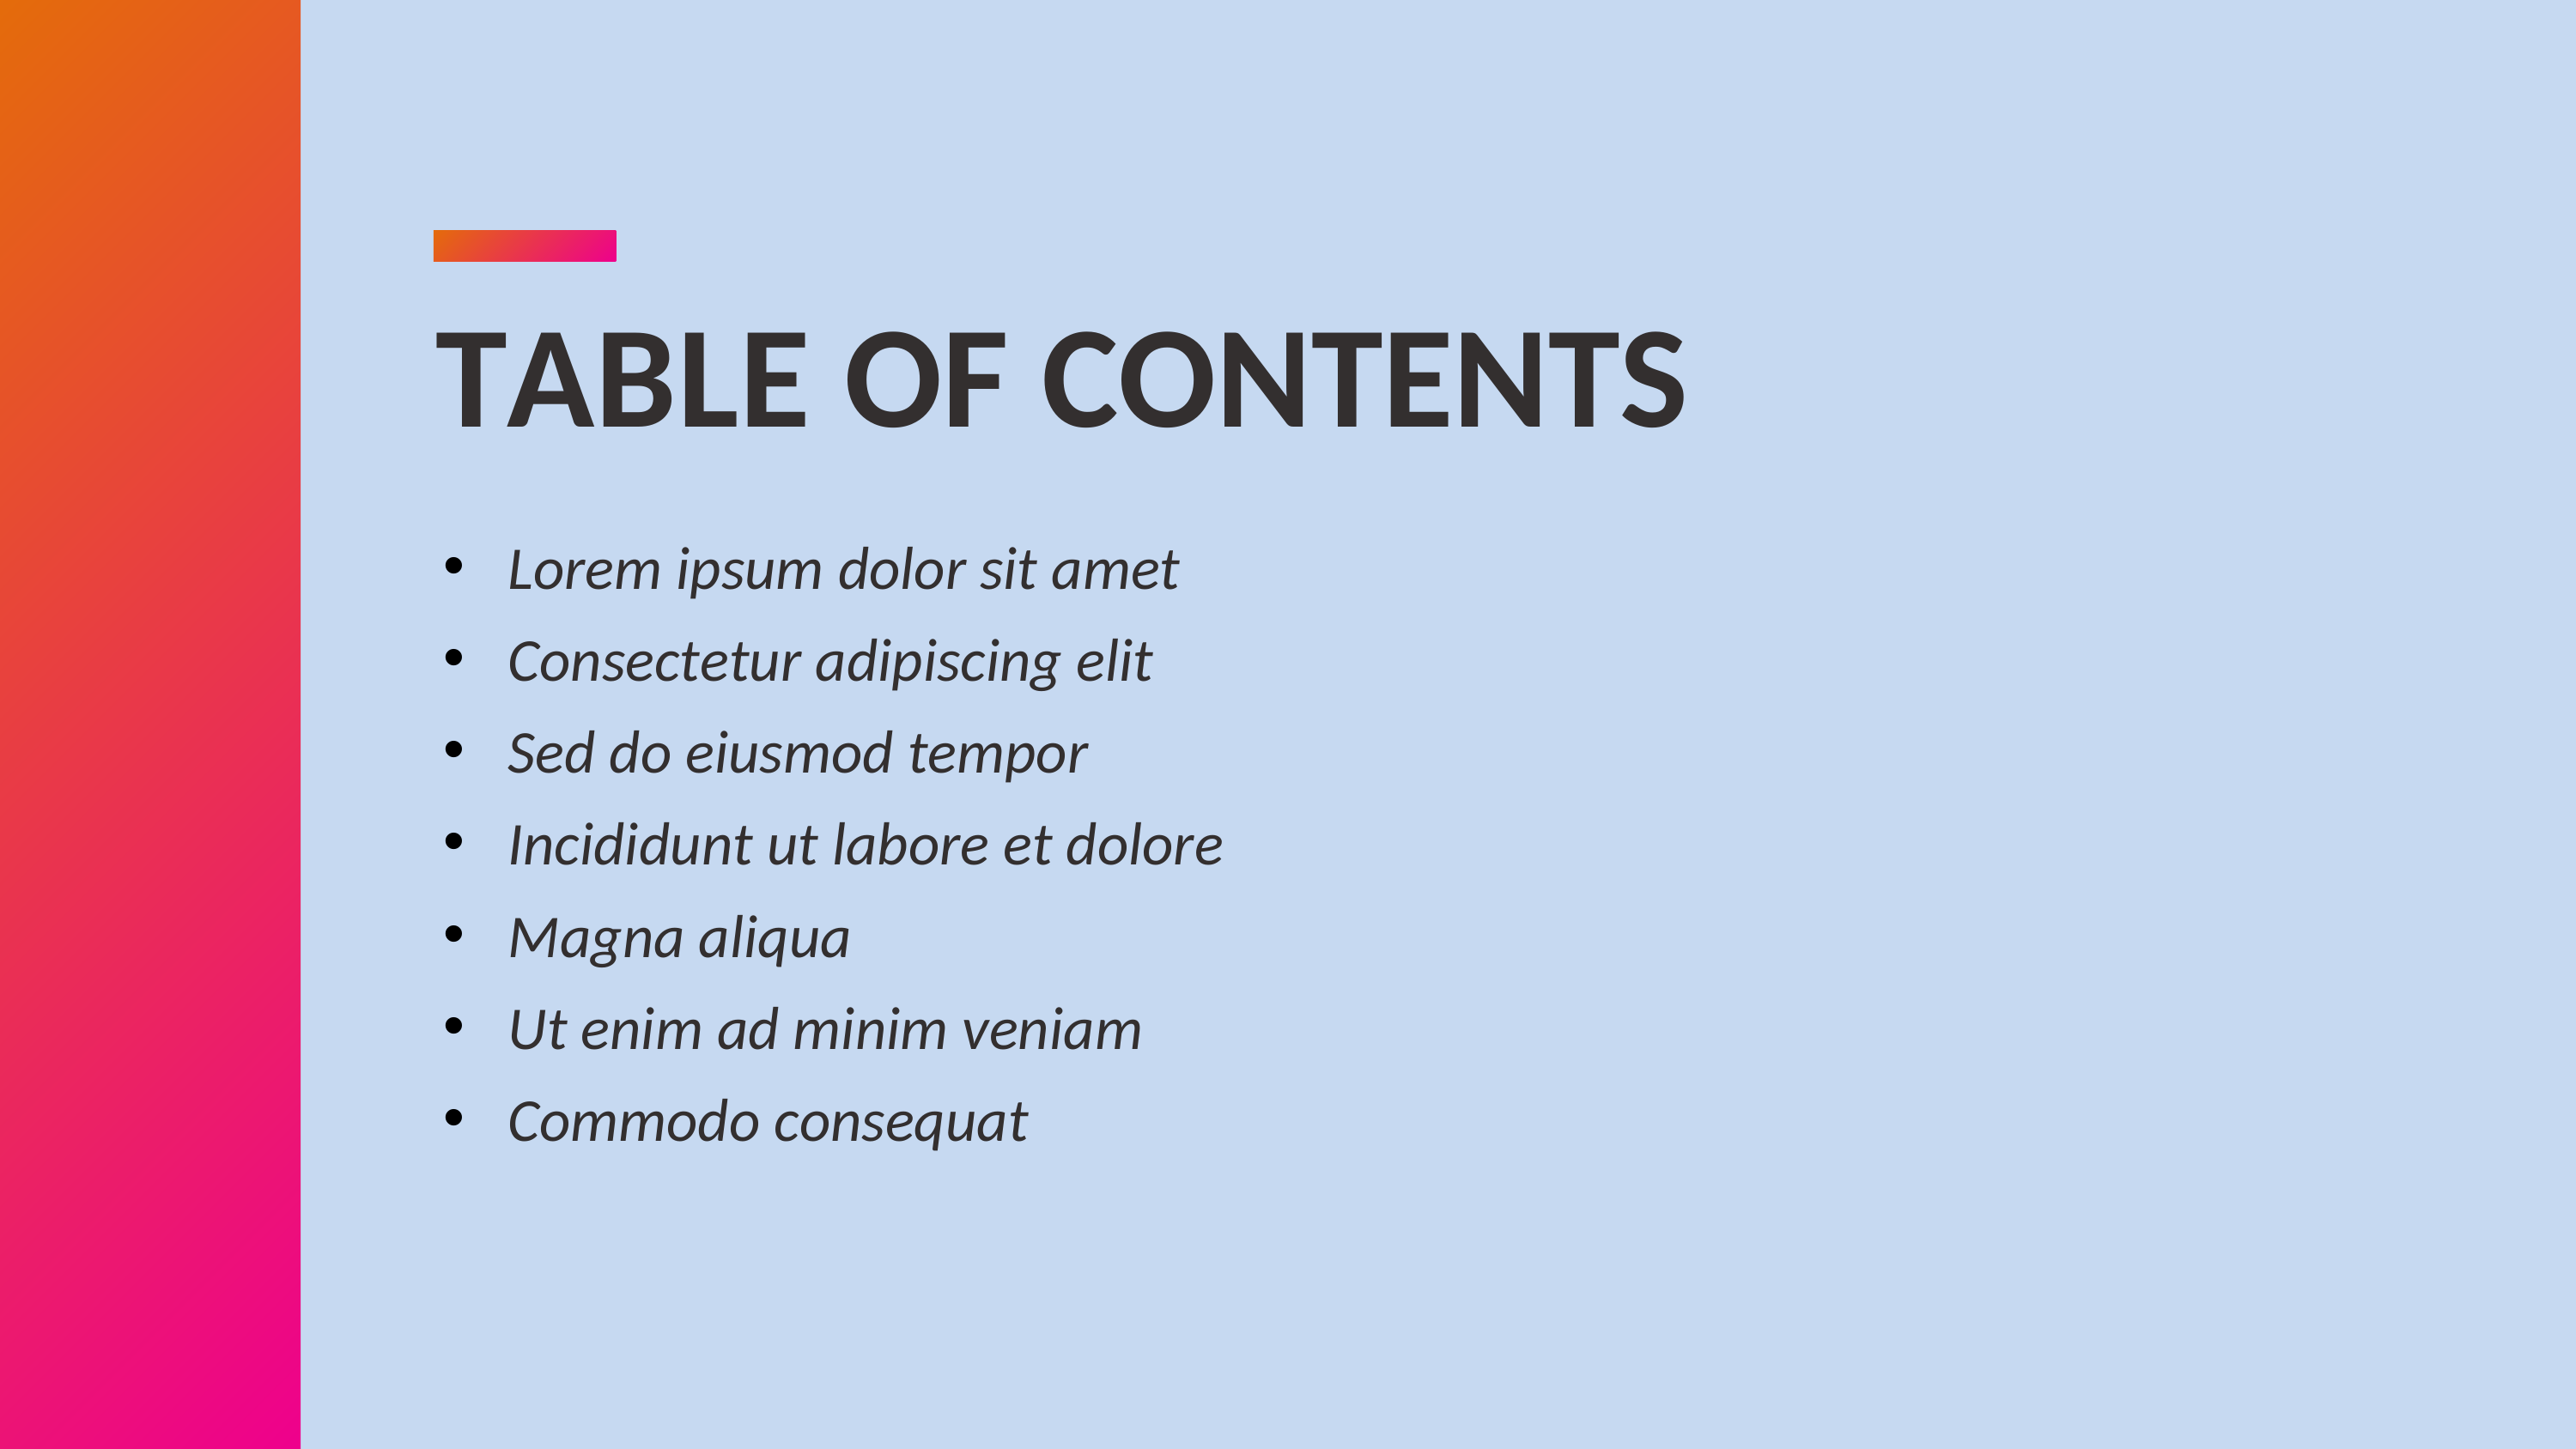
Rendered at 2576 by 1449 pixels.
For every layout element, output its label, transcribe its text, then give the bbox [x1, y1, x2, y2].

text_box [433, 230, 617, 262]
title TABLE OF CONTENTS [433, 280, 1726, 630]
list Lorem ipsum dolor sit amet Consectetur adipiscing elit Sed do eiusmod tempor Incididunt ut labore et dolore Magna aliqua Ut enim ad minim veniam Commodo consequat [440, 509, 1505, 1155]
